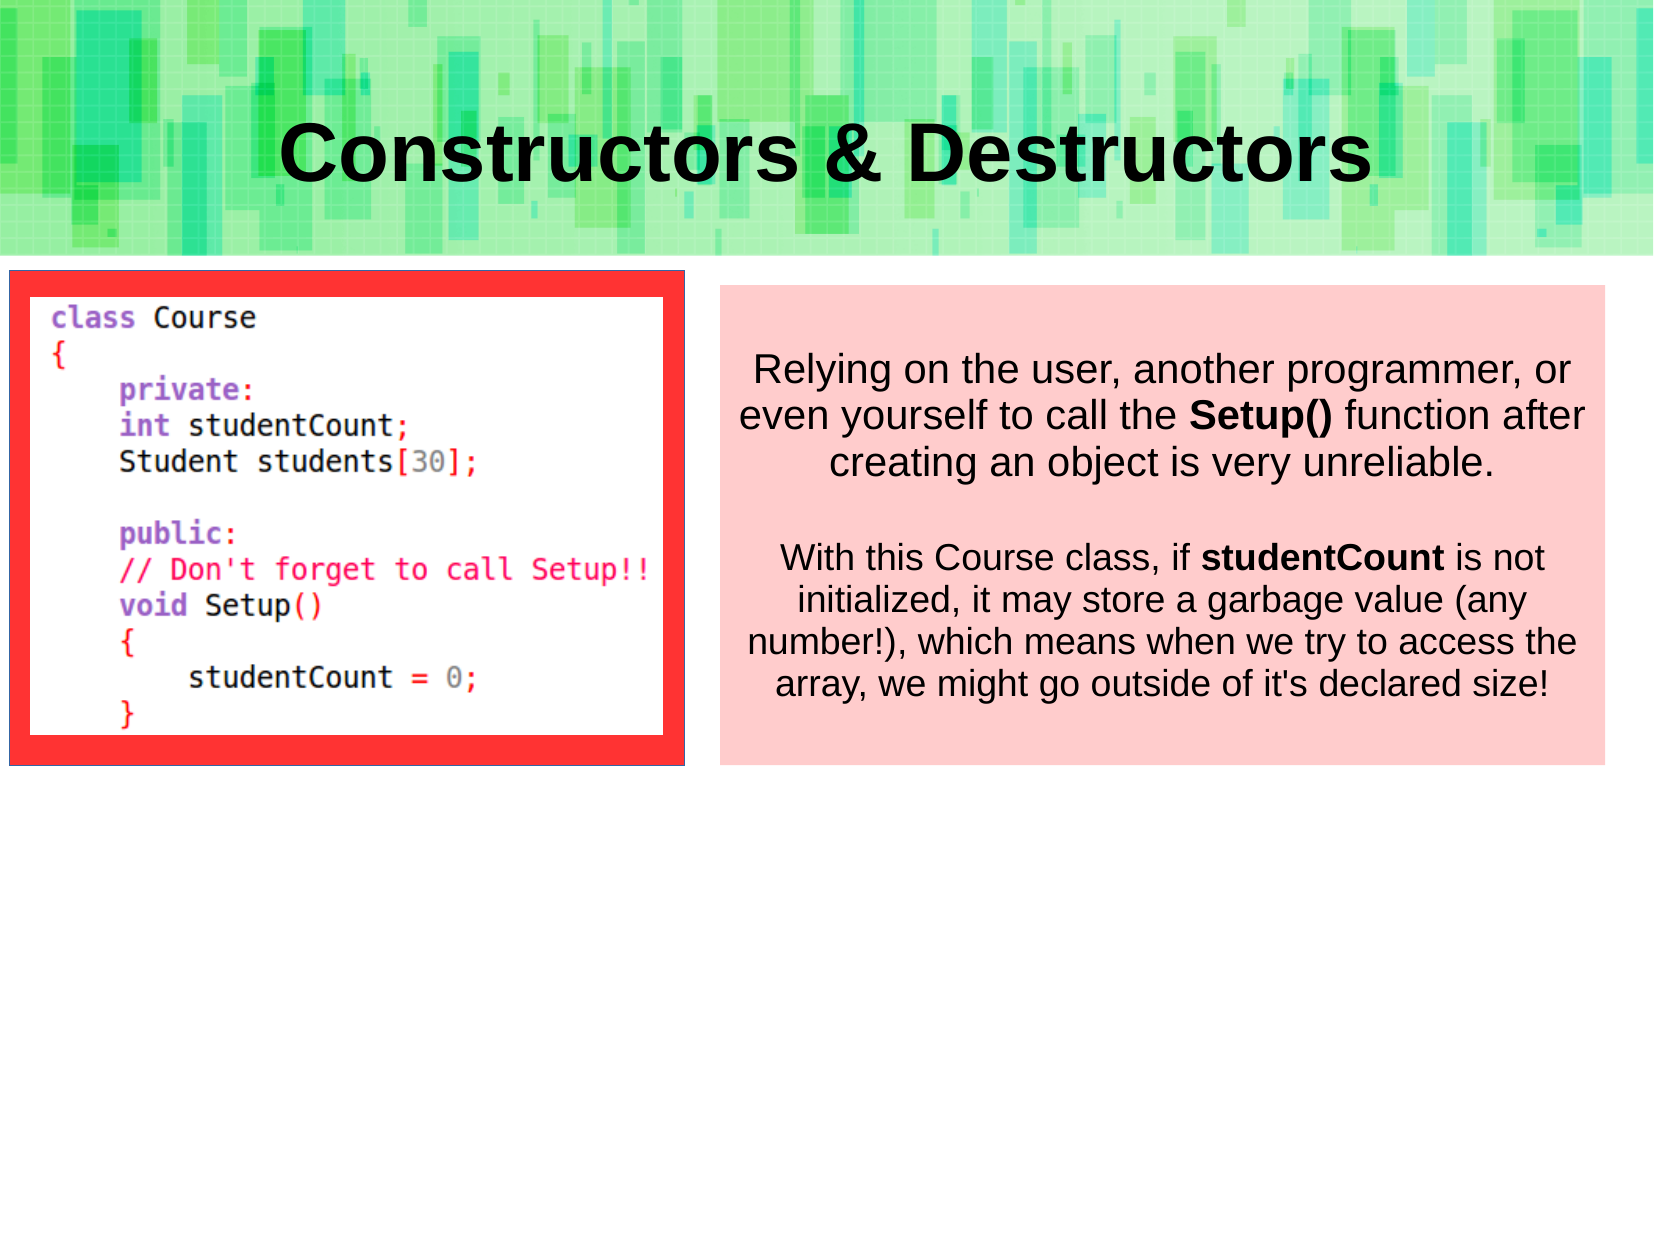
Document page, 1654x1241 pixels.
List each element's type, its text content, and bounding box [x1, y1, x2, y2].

text_box [9, 270, 685, 766]
text_box Relying on the user, another programmer, or even yourself to call the Setup() function after creating an object is very unreliable. With this Course class, if studentCount is not initialized, it may store a garbage value (any number!), which means when we try to access the array, we might go outside of it's declared size! [720, 285, 1606, 766]
title Constructors & Destructors [82, 49, 1571, 257]
picture [0, 0, 1654, 1241]
